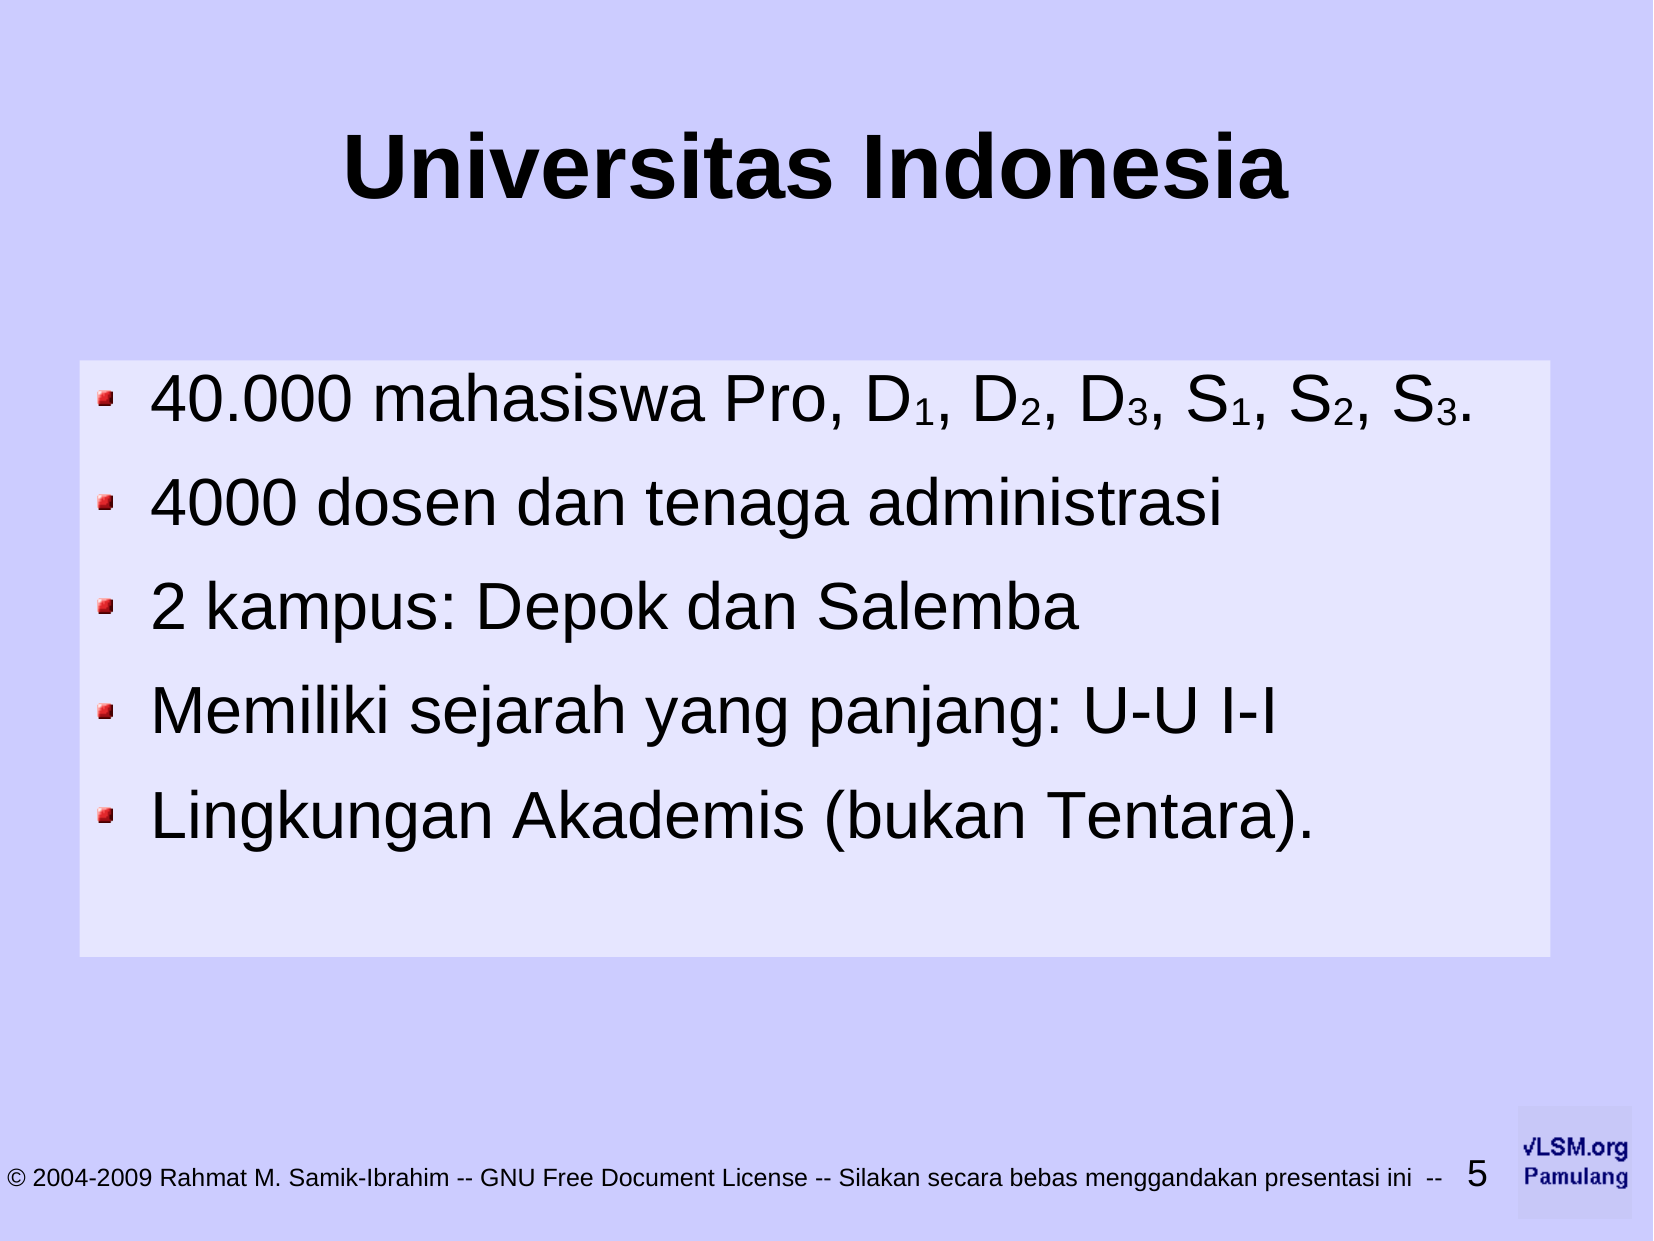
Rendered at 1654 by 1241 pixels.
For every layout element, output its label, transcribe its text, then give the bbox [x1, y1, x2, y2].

list 40.000 mahasiswa Pro, D1, D2, D3, S1, S2, S3. 4000 dosen dan tenaga administrasi 2 kampus: Depok dan Salemba Memiliki sejarah yang panjang: U-U I-I Lingkungan Akademis (bukan Tentara). [79, 360, 1551, 957]
picture [1518, 1106, 1632, 1219]
title Universitas Indonesia [156, 107, 1476, 227]
